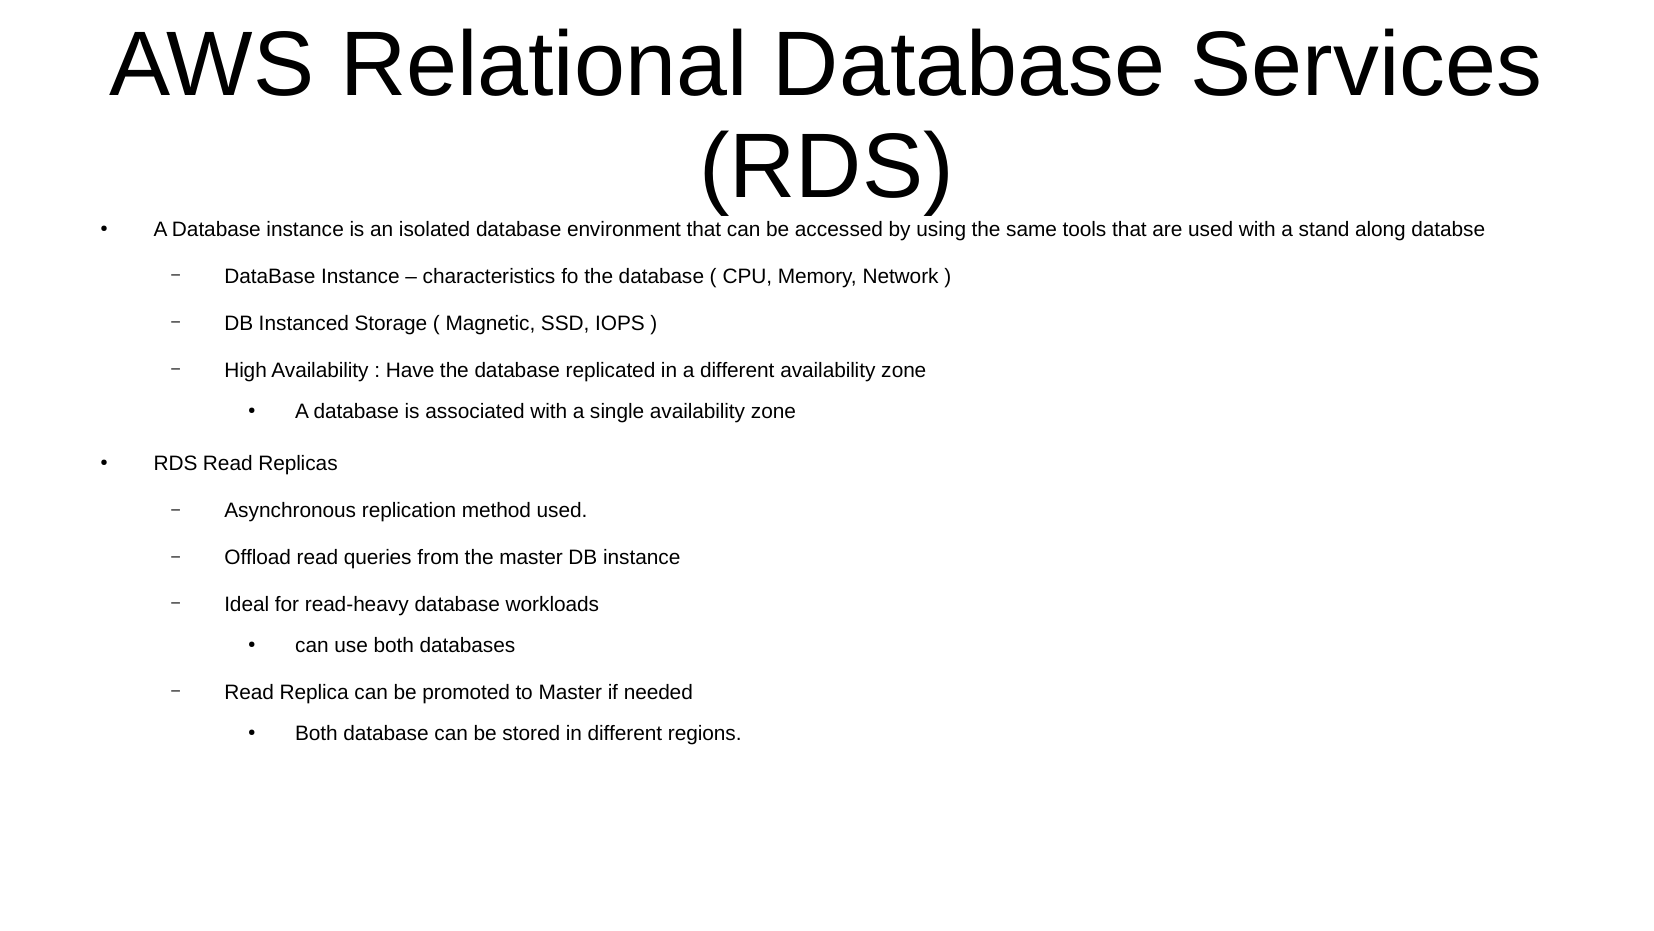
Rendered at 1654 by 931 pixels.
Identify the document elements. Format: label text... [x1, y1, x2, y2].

list A Database instance is an isolated database environment that can be accessed by using the same tools that are used with a stand along databse DataBase Instance – characteristics fo the database ( CPU, Memory, Network ) DB Instanced Storage ( Magnetic, SSD, IOPS ) High Availability : Have the database replicated in a different availability zone A database is associated with a single availability zone RDS Read Replicas Asynchronous replication method used. Offload read queries from the master DB instance Ideal for read-heavy database workloads can use both databases Read Replica can be promoted to Master if needed Both database can be stored in different regions. [82, 217, 1636, 916]
title AWS Relational Database Services (RDS) [82, 12, 1571, 217]
